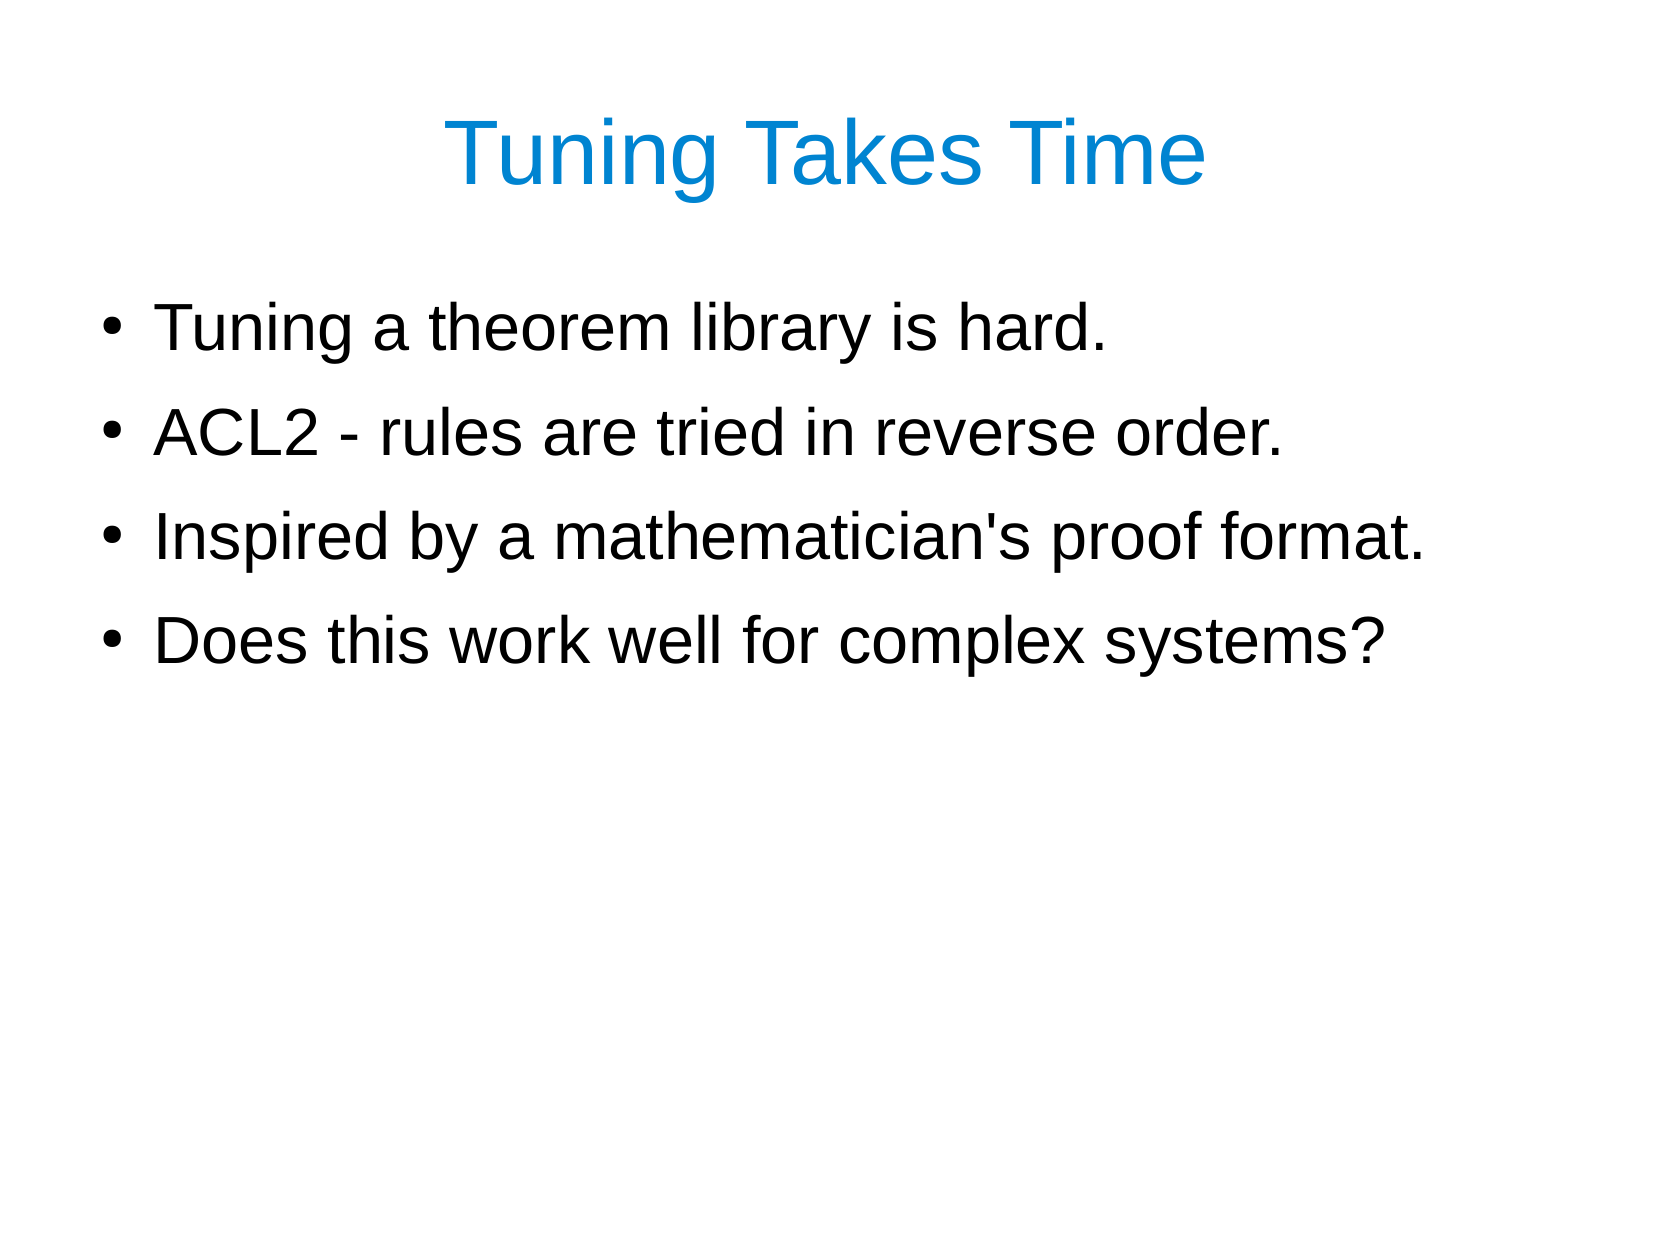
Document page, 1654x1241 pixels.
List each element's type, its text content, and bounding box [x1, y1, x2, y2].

title Tuning Takes Time [82, 49, 1571, 257]
list Tuning a theorem library is hard. ACL2 - rules are tried in reverse order. Inspired by a mathematician's proof format. Does this work well for complex systems? [82, 290, 1571, 1109]
